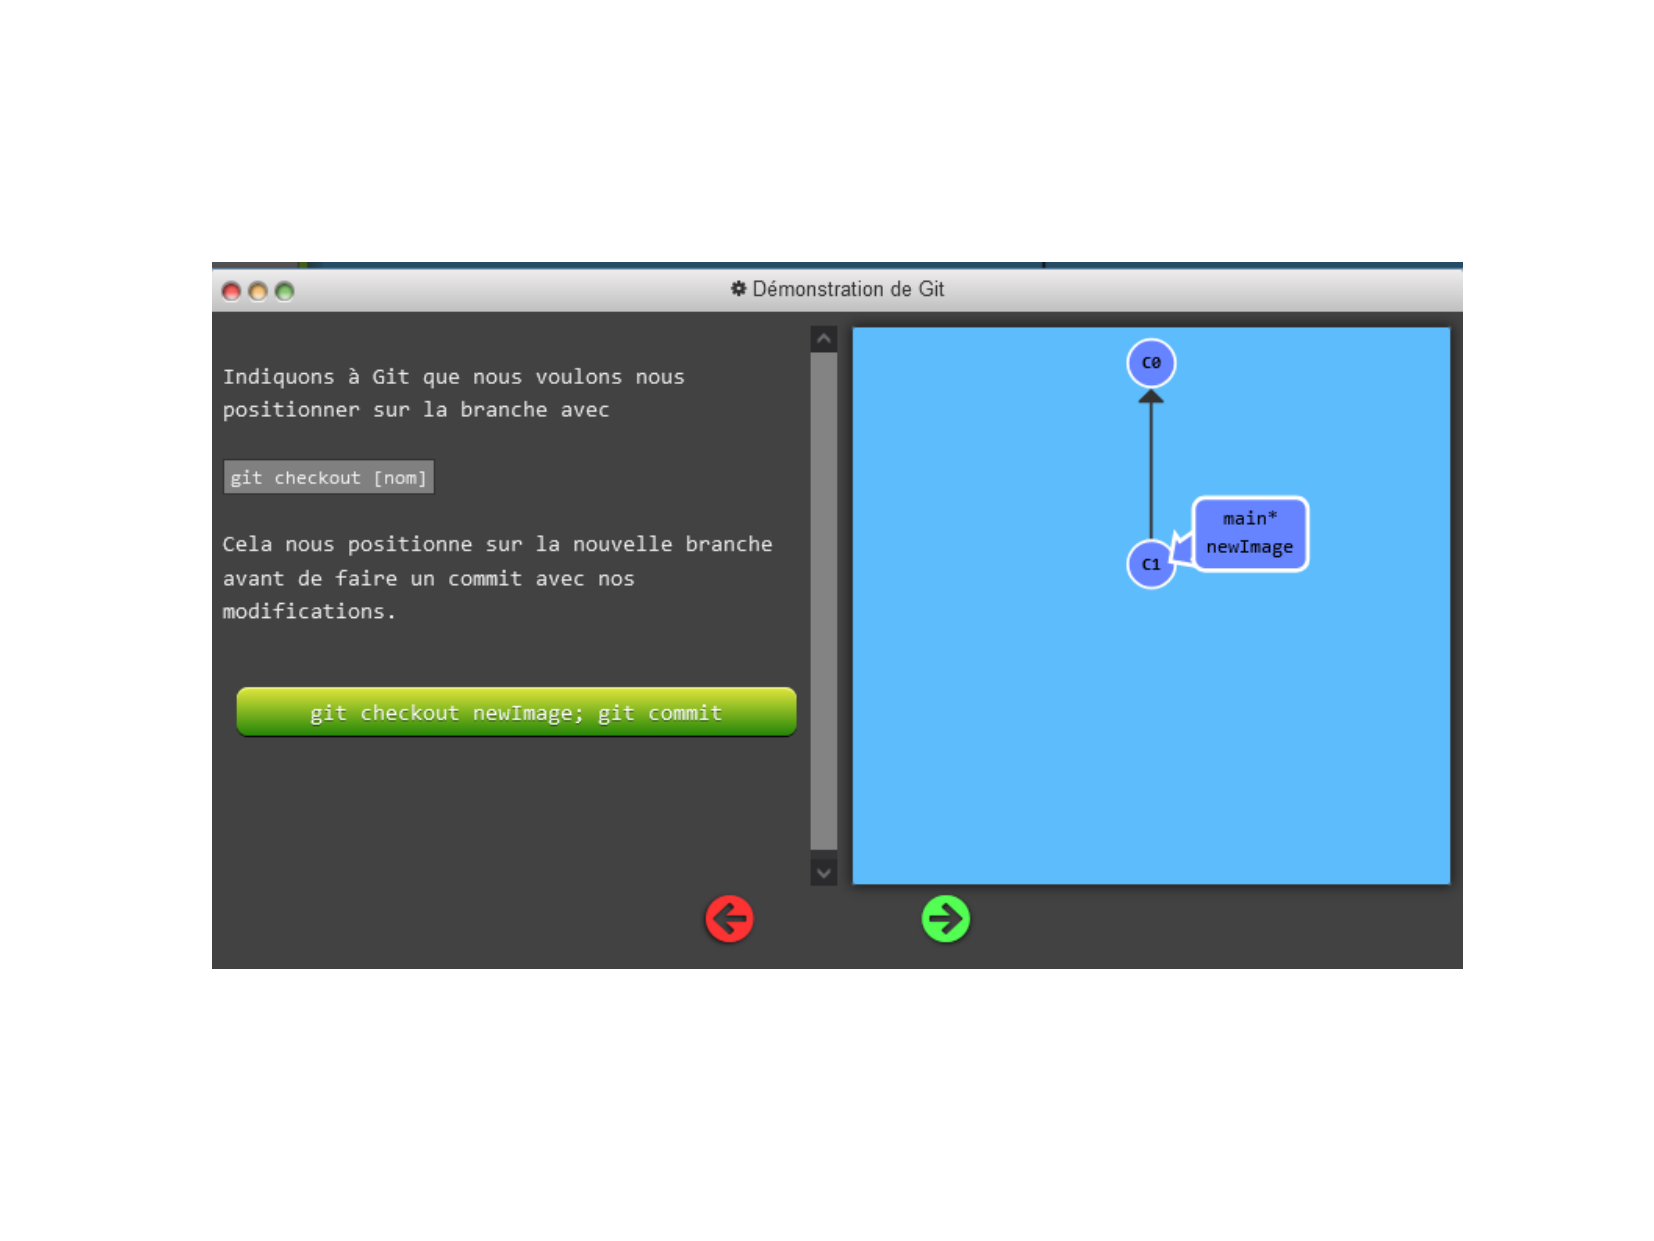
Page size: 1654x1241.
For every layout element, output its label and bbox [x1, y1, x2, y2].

picture [212, 262, 1463, 969]
